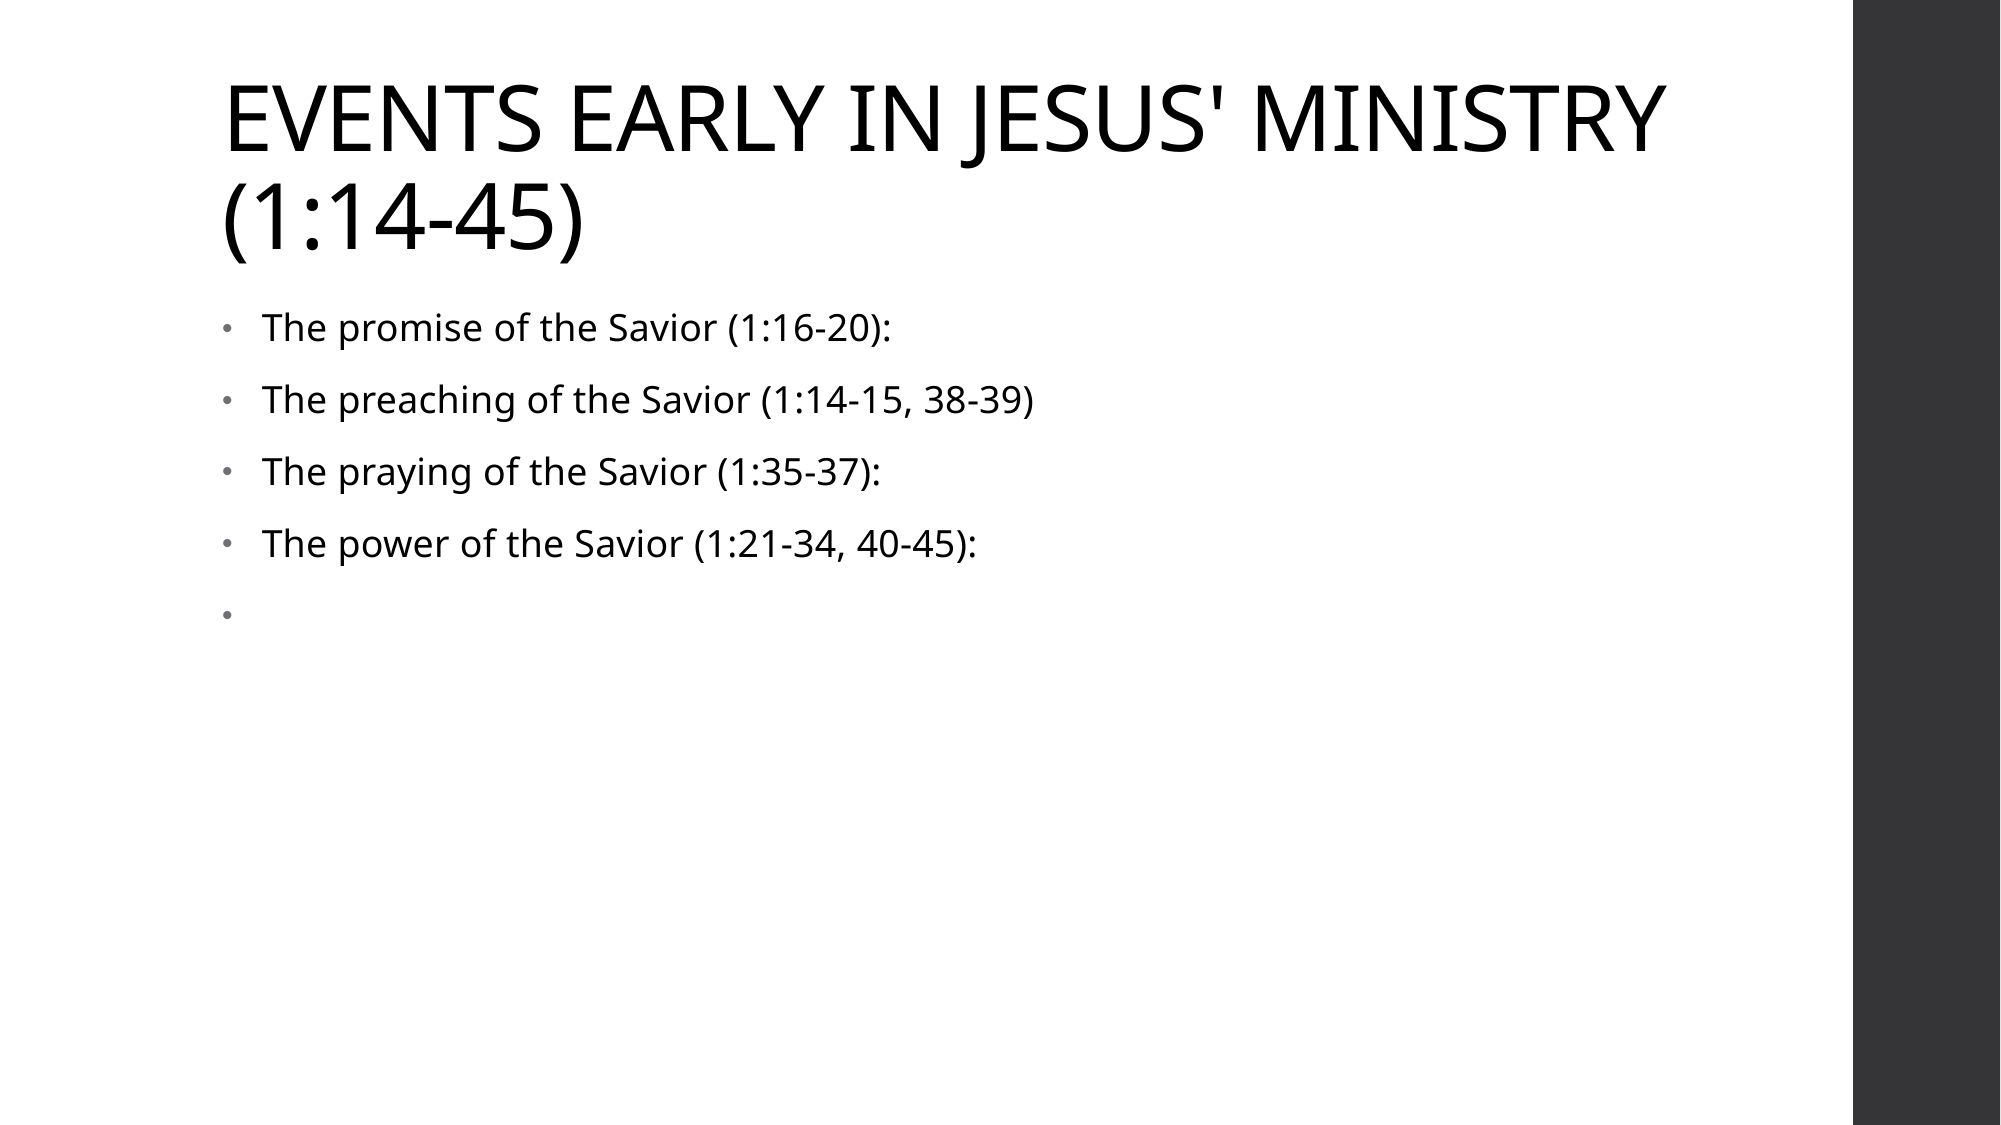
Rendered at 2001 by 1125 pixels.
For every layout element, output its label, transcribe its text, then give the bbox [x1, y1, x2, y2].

title EVENTS EARLY IN JESUS' MINISTRY (1:14-45) [206, 60, 1797, 278]
list The promise of the Savior (1:16-20): The preaching of the Savior (1:14-15, 38-39) The praying of the Savior (1:35-37): The power of the Savior (1:21-34, 40-45): [206, 299, 1617, 1014]
